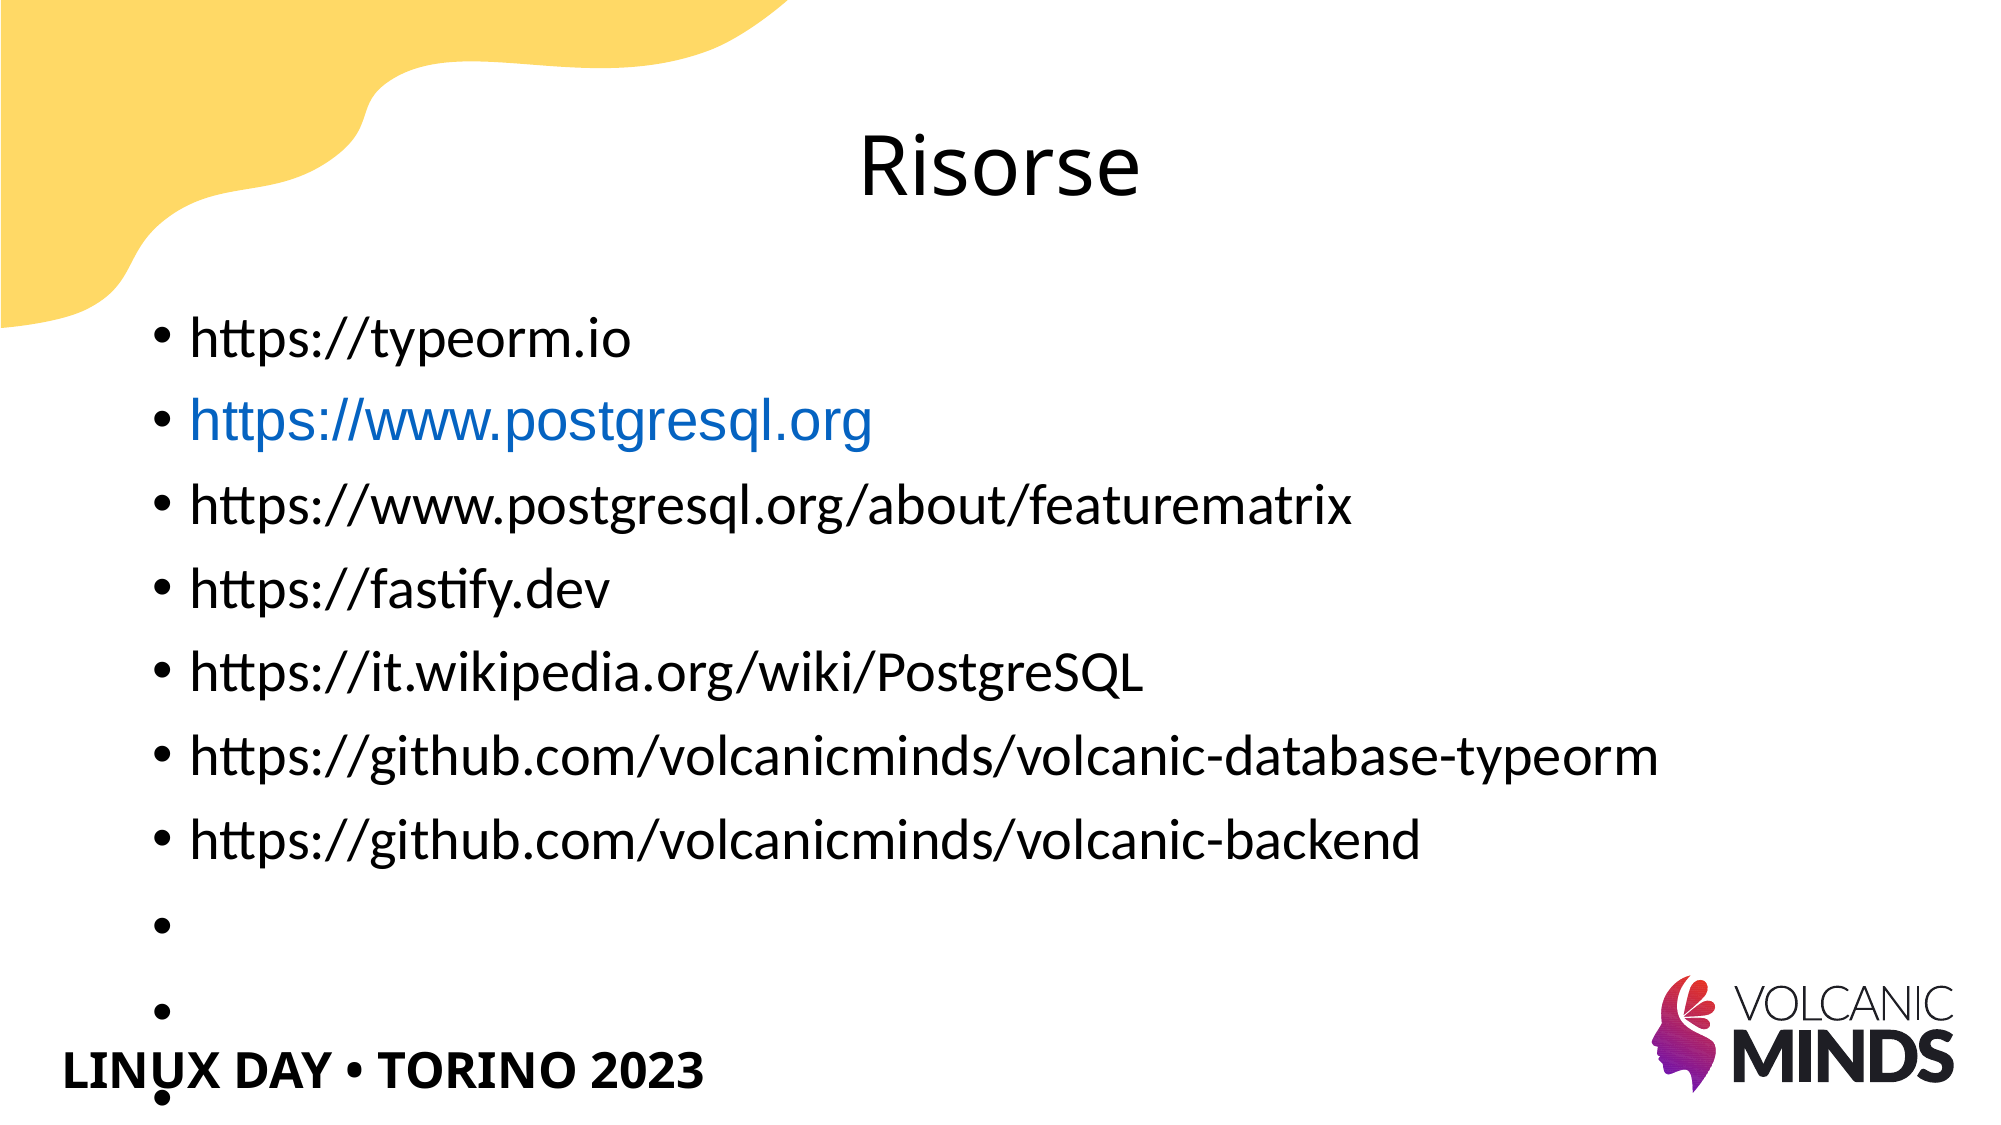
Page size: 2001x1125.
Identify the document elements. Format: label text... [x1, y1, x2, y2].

text_box LINUX DAY • TORINO 2023 [46, 961, 1547, 1107]
picture [0, 0, 906, 631]
list https://typeorm.io https://www.postgresql.org https://www.postgresql.org/about/featurematrix https://fastify.dev https://it.wikipedia.org/wiki/PostgreSQL https://github.com/volcanicminds/volcanic-database-typeorm https://github.com/volcanicminds/volcanic-backend [137, 299, 1863, 1014]
title Risorse [137, 59, 1863, 278]
picture [1651, 975, 1955, 1093]
